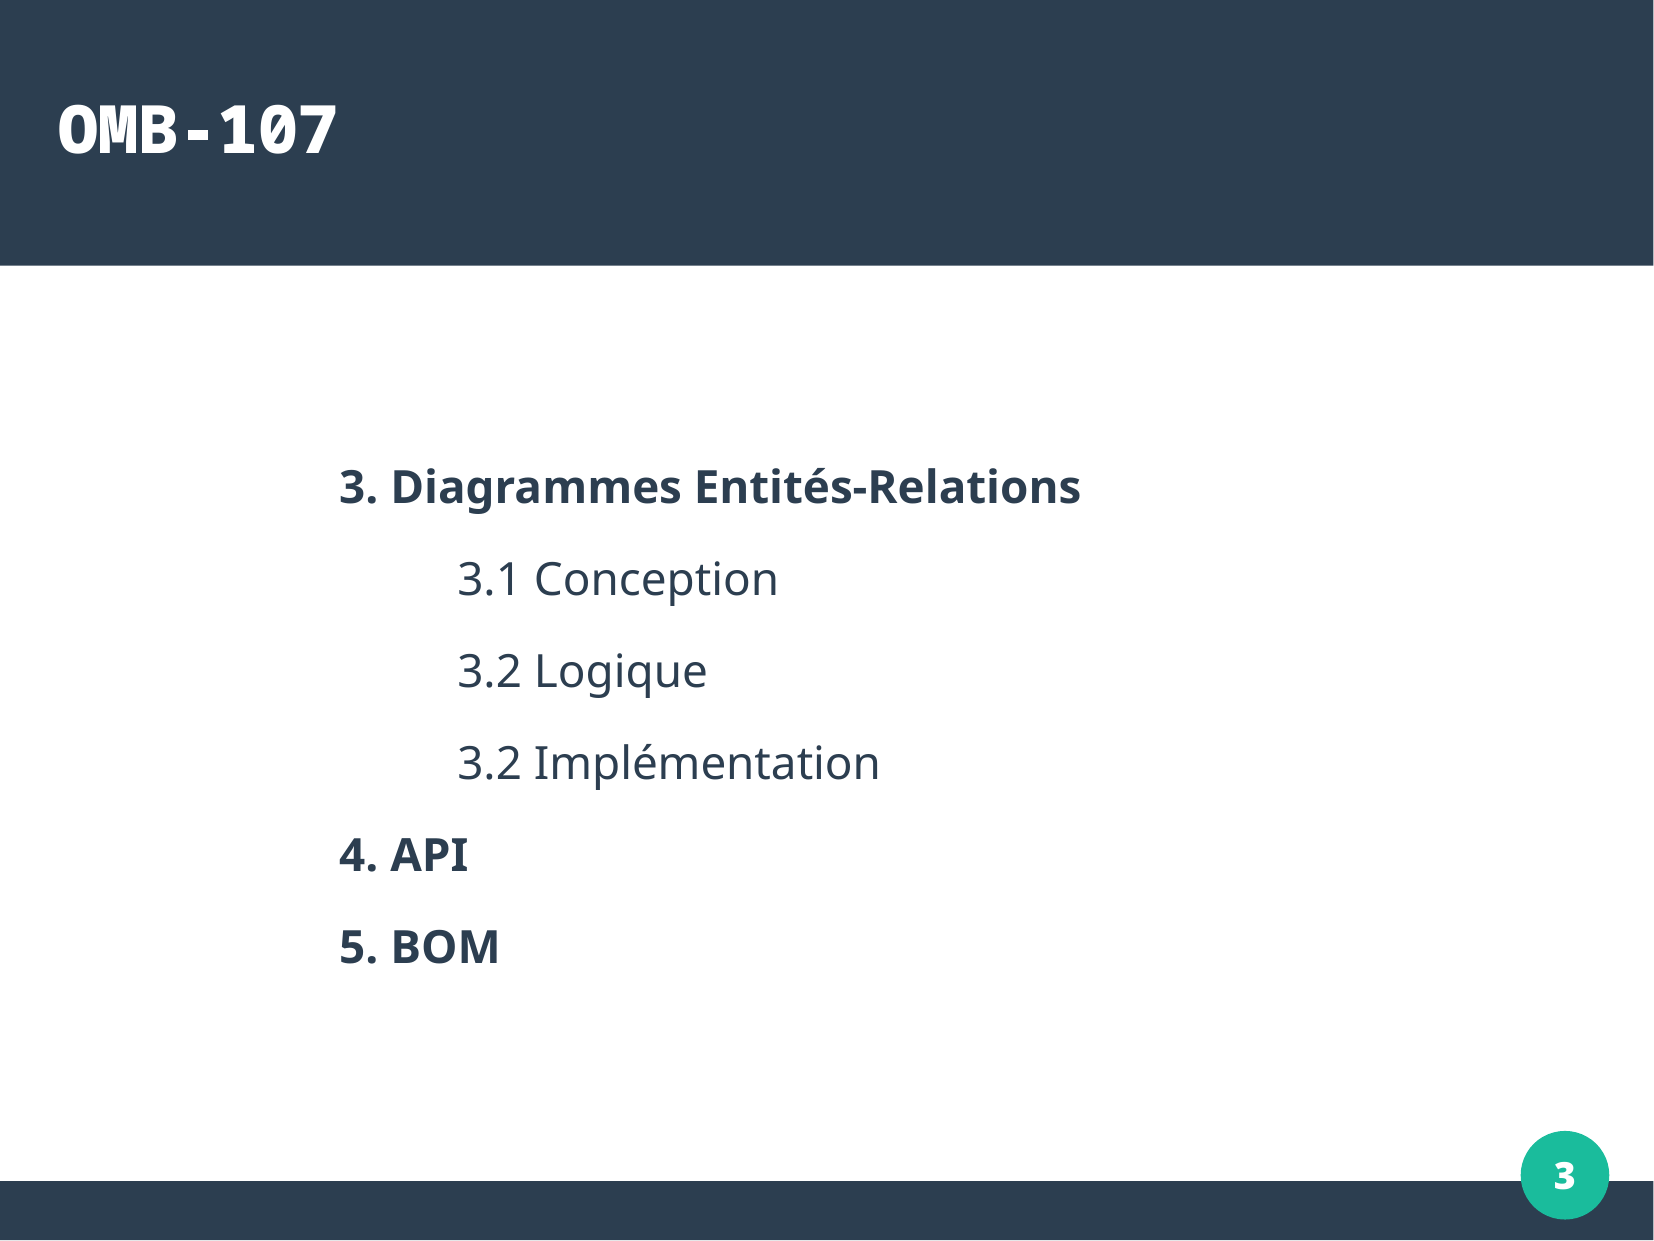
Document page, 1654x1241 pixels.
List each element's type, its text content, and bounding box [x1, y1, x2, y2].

list 3. Diagrammes Entités-Relations 3.1 Conception 3.2 Logique 3.2 Implémentation 4. API 5. BOM [339, 275, 1648, 1156]
title OMB-107 [59, 49, 1595, 207]
